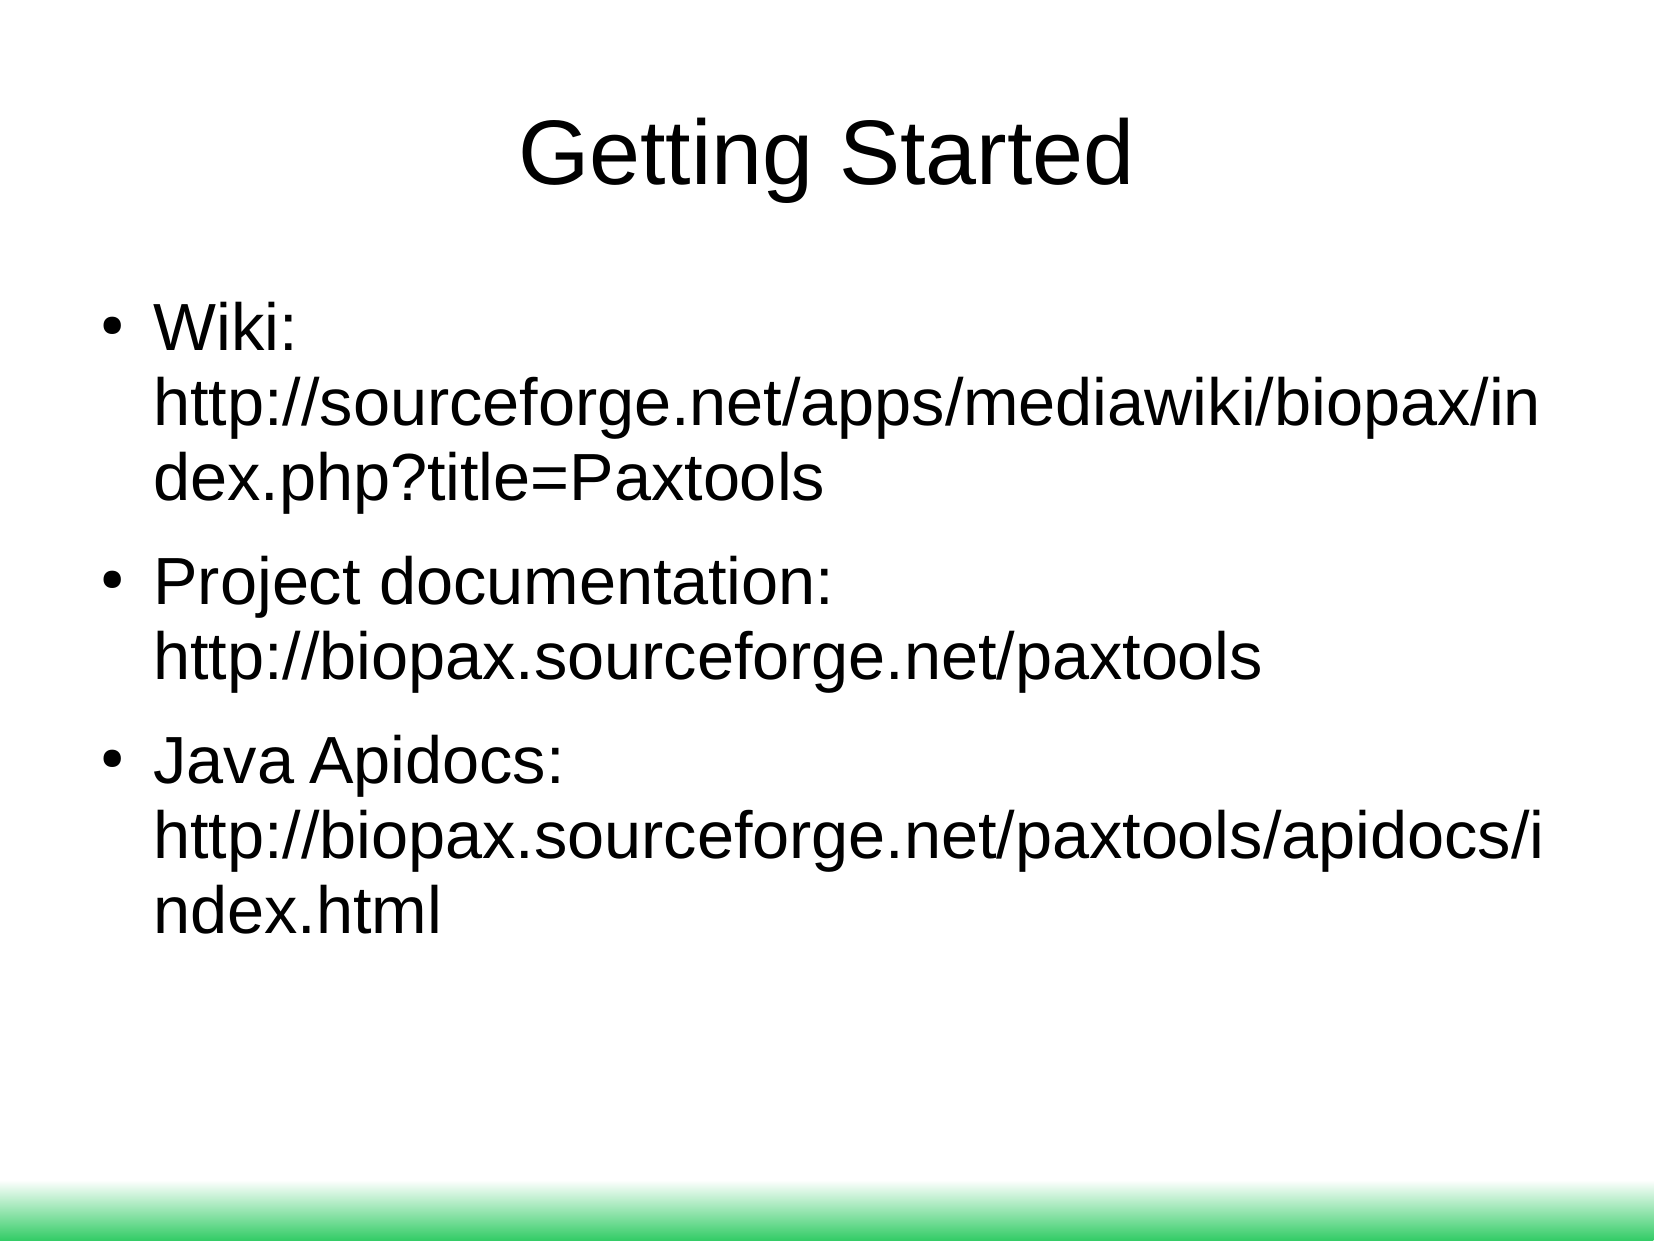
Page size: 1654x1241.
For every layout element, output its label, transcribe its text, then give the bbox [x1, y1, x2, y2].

title Getting Started [82, 56, 1571, 250]
list Wiki: http://sourceforge.net/apps/mediawiki/biopax/index.php?title=Paxtools Project documentation: http://biopax.sourceforge.net/paxtools Java Apidocs: http://biopax.sourceforge.net/paxtools/apidocs/index.html [82, 290, 1571, 1109]
